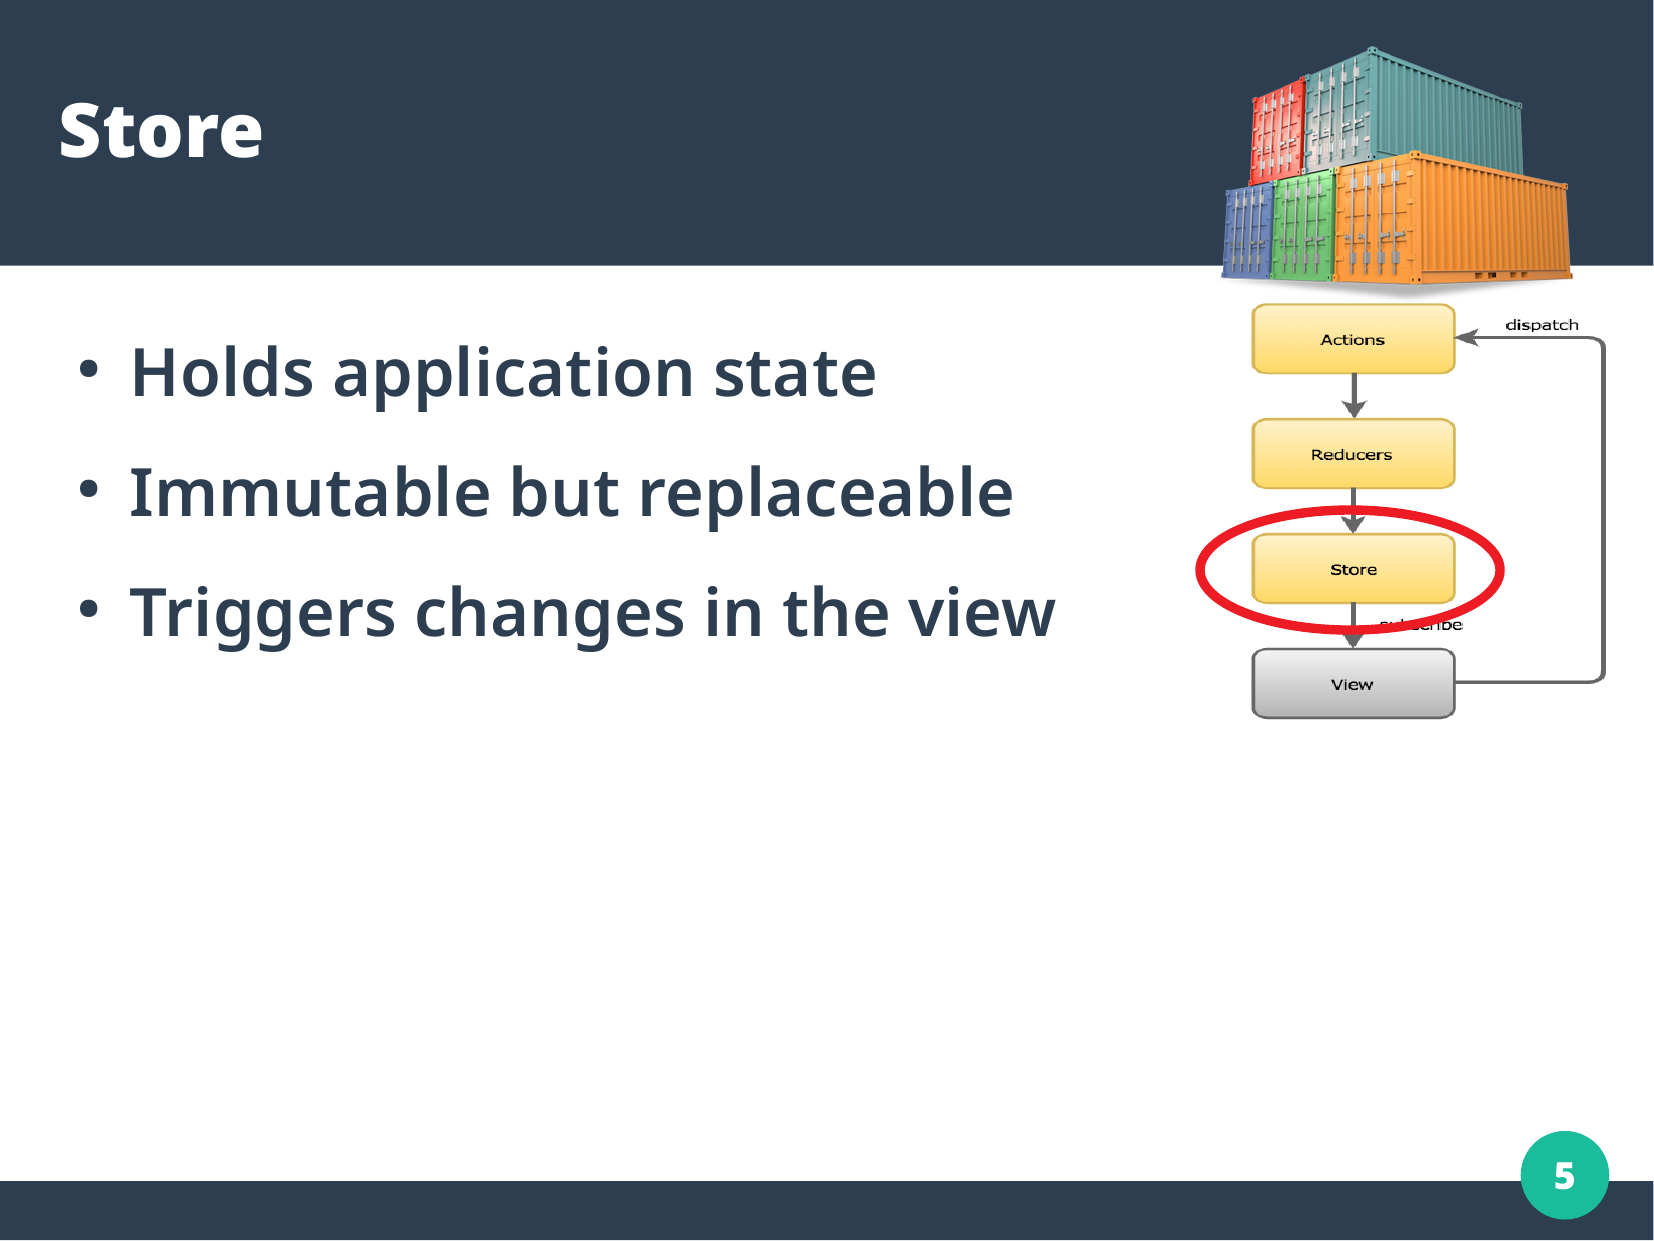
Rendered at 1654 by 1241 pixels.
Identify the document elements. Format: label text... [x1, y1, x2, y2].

picture [1215, 515, 1495, 625]
picture [1176, 0, 1643, 736]
list Holds application state Immutable but replaceable Triggers changes in the view [59, 324, 1595, 1152]
title Store [59, 49, 1176, 207]
